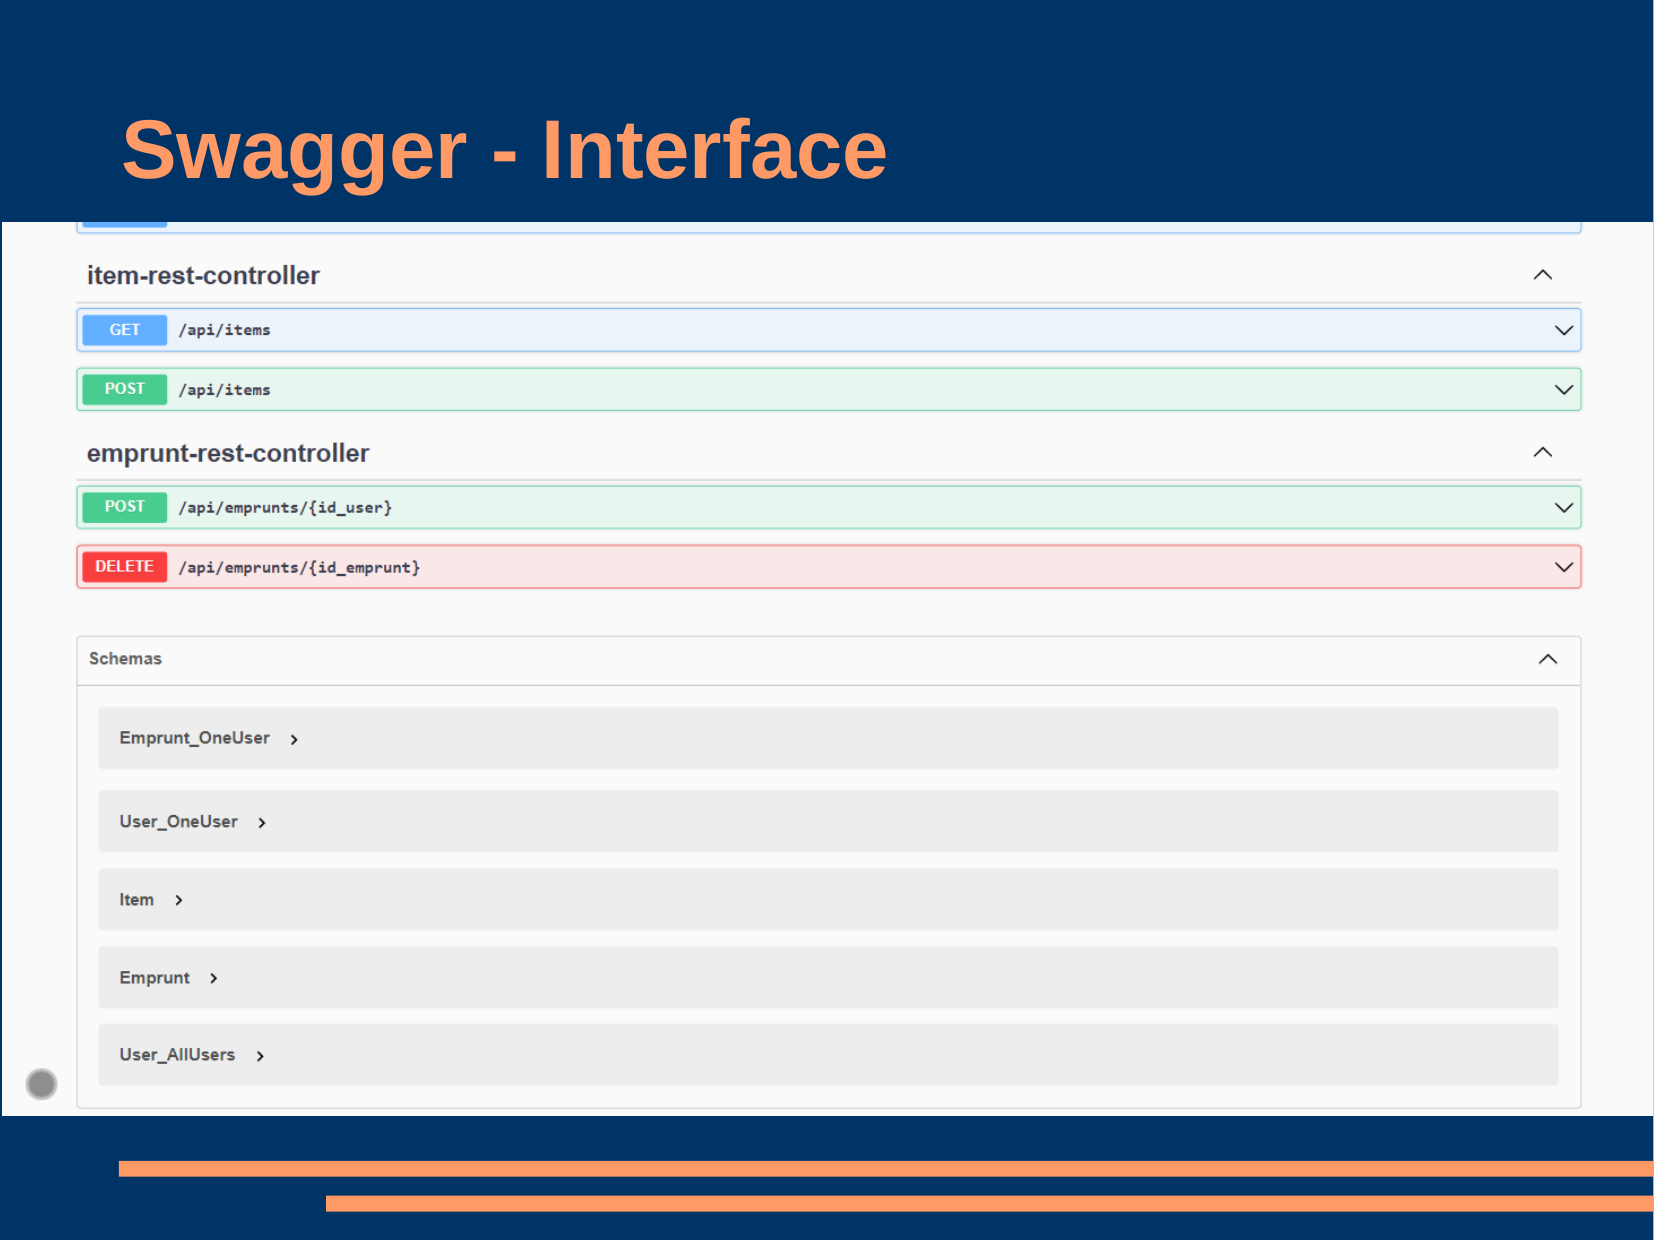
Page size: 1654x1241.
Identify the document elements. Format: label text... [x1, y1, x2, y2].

title Swagger - Interface [121, 46, 1534, 222]
picture [2, 222, 1654, 1116]
